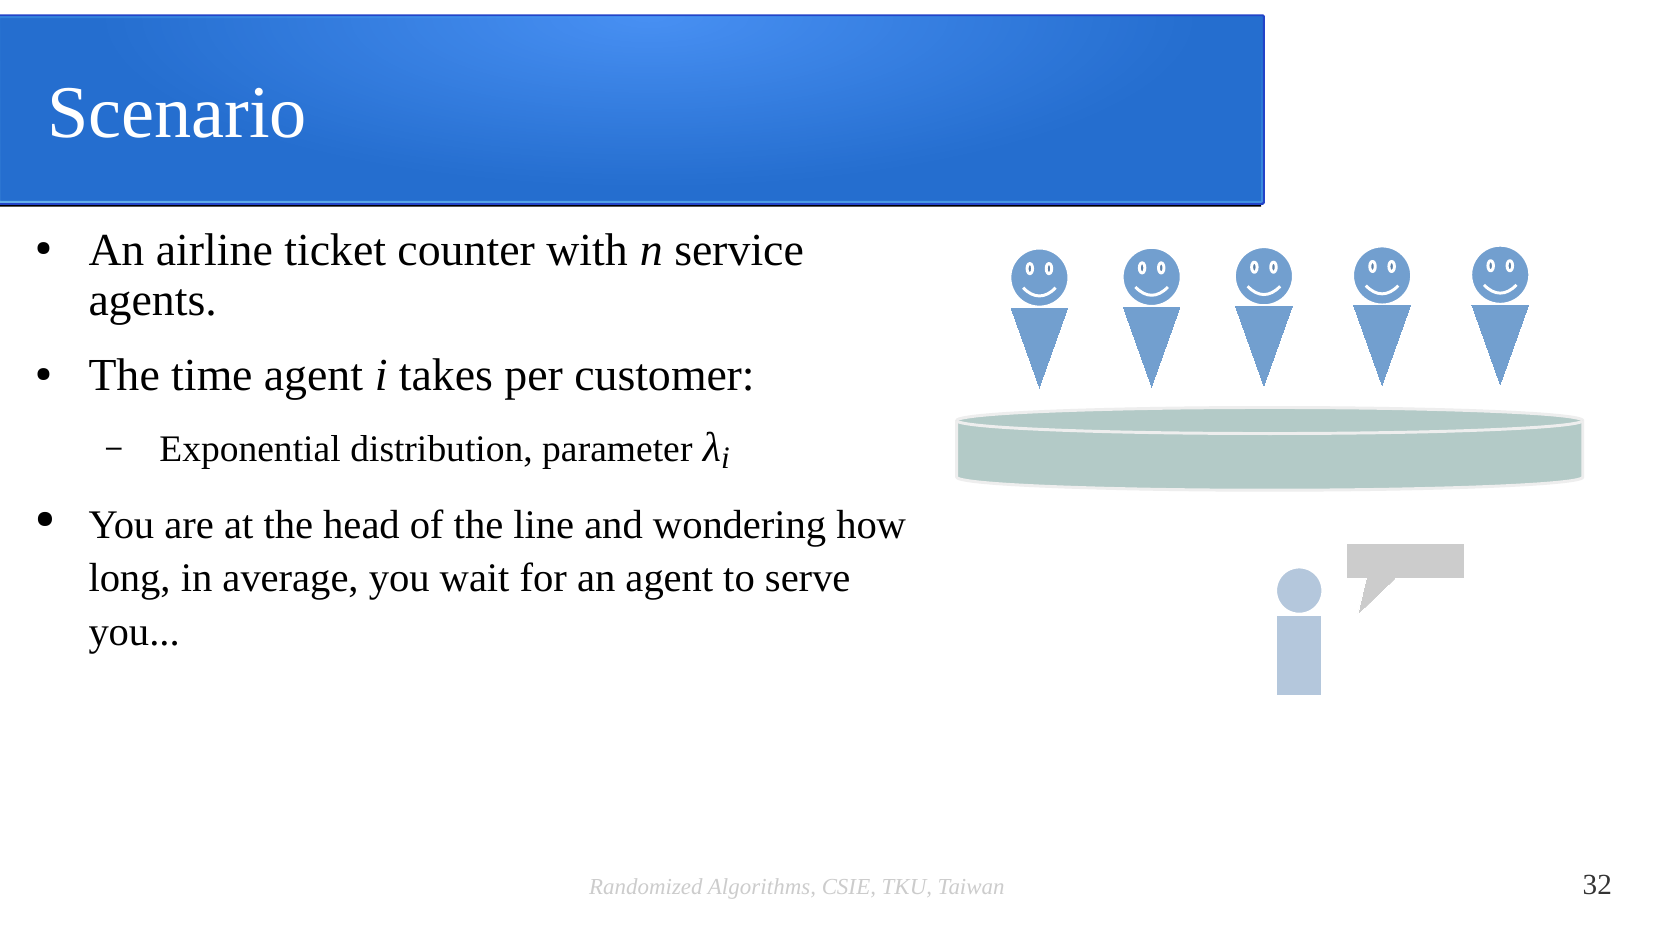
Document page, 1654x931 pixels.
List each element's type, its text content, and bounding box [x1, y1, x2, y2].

text_box [956, 407, 1583, 491]
text_box [1275, 566, 1323, 697]
text_box [1470, 245, 1530, 387]
text_box [1352, 245, 1412, 388]
title Scenario [47, 35, 1199, 189]
text_box [1122, 247, 1182, 390]
text_box [1346, 543, 1465, 616]
list An airline ticket counter with n service agents. The time agent i takes per customer: Exponential distribution, parameter λi You are at the head of the line and wondering how long, in average, you wait for an agent to serve you... [17, 224, 922, 764]
text_box [1234, 246, 1294, 389]
text_box [1009, 248, 1069, 390]
